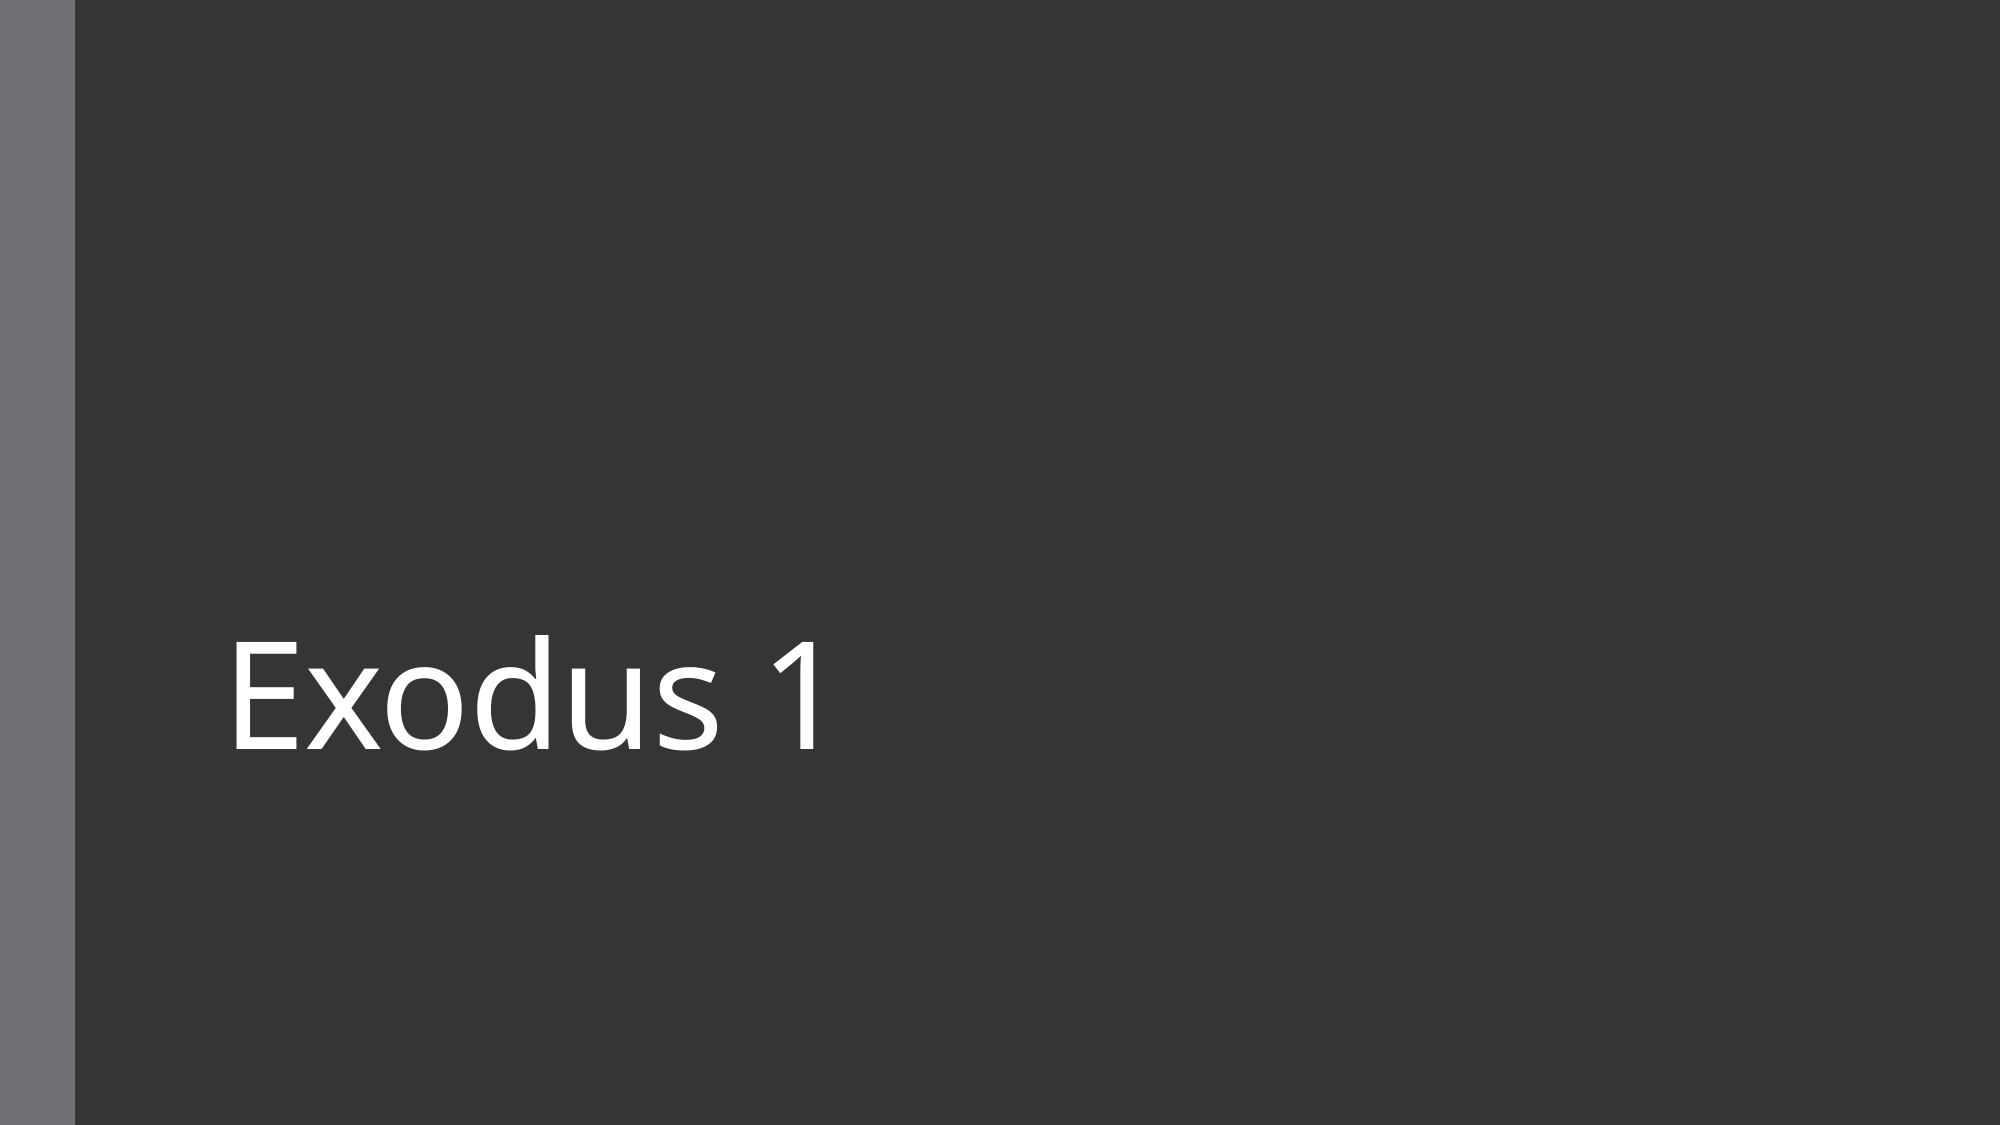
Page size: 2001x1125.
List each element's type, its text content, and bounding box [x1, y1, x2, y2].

title Exodus 1 [206, 124, 1752, 788]
